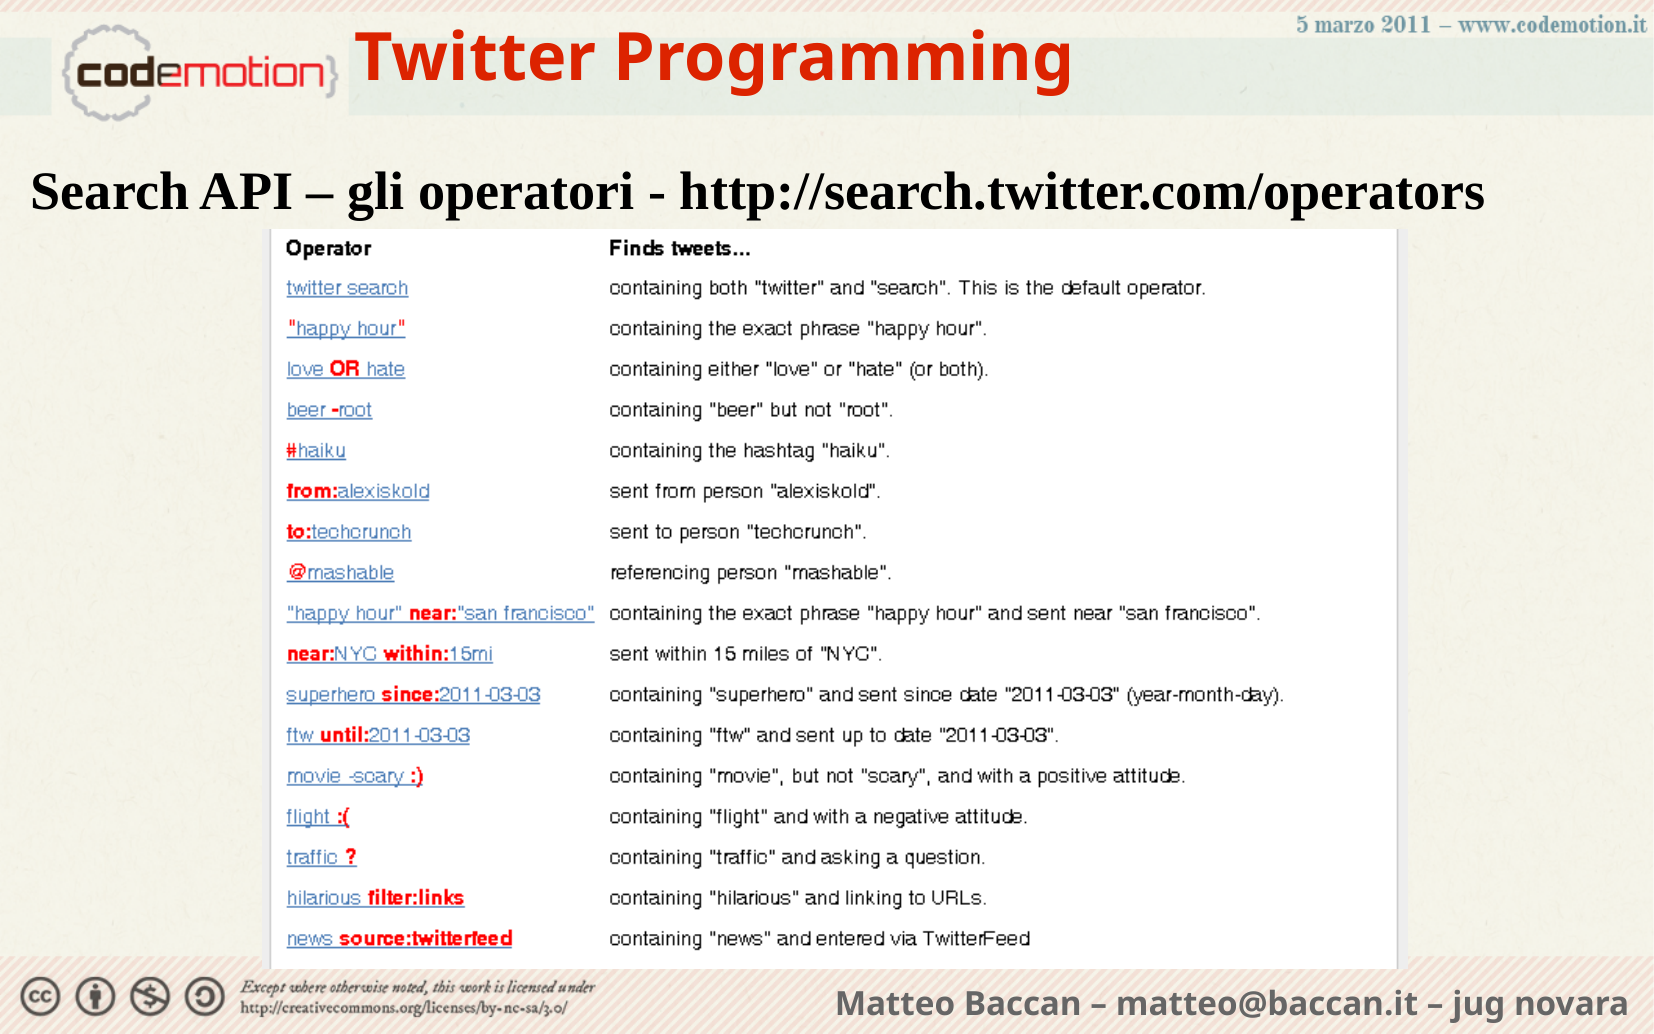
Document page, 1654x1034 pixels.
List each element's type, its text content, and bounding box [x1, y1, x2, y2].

picture [0, 0, 1654, 1034]
title Twitter Programming [354, 5, 1609, 103]
text_box Search API – gli operatori - http://search.twitter.com/operators [16, 154, 1609, 784]
